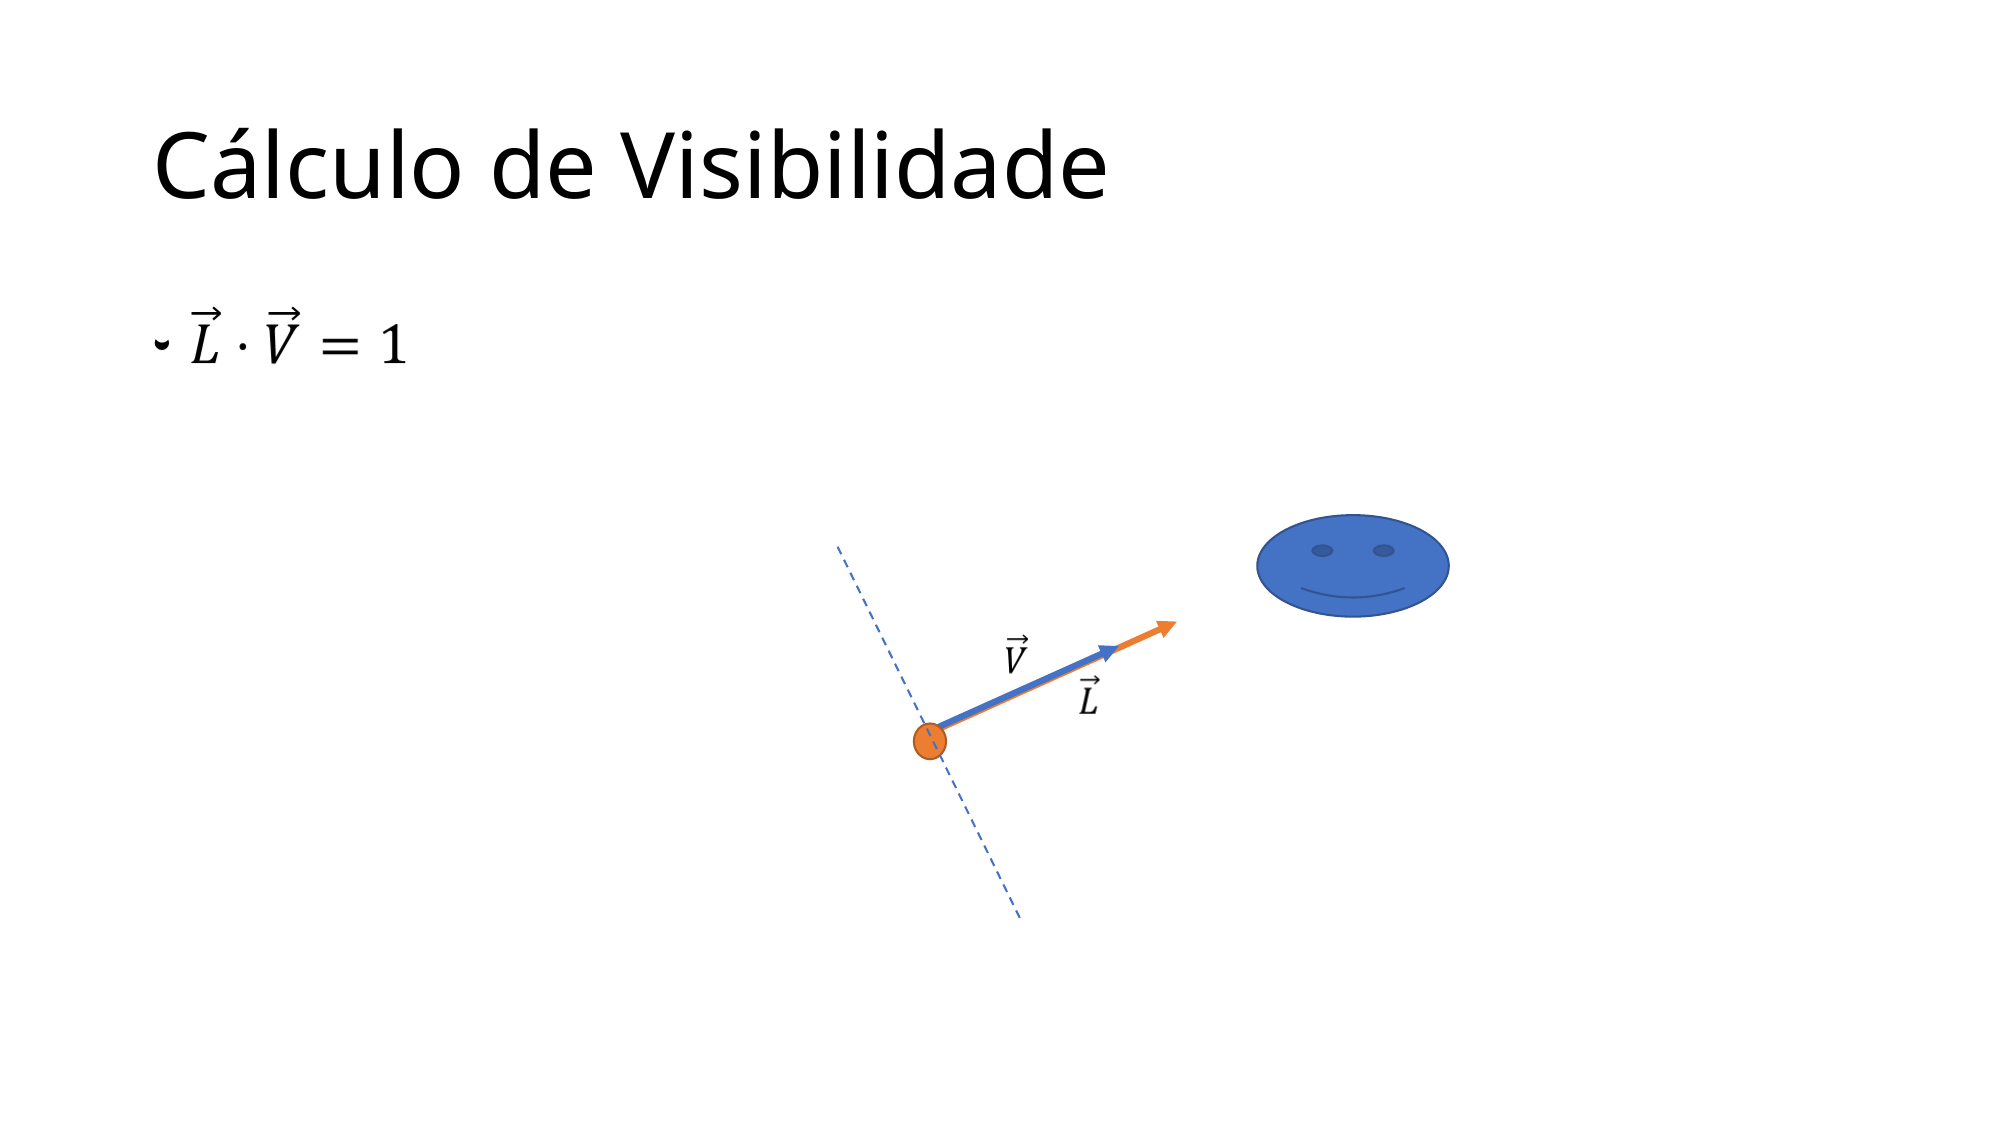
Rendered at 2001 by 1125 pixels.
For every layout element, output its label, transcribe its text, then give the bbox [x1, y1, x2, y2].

title Cálculo de Visibilidade [137, 59, 1863, 278]
text_box [985, 624, 1049, 691]
text_box [1058, 664, 1119, 731]
text_box [1257, 515, 1449, 617]
text_box [913, 723, 947, 760]
list [137, 299, 1863, 1014]
